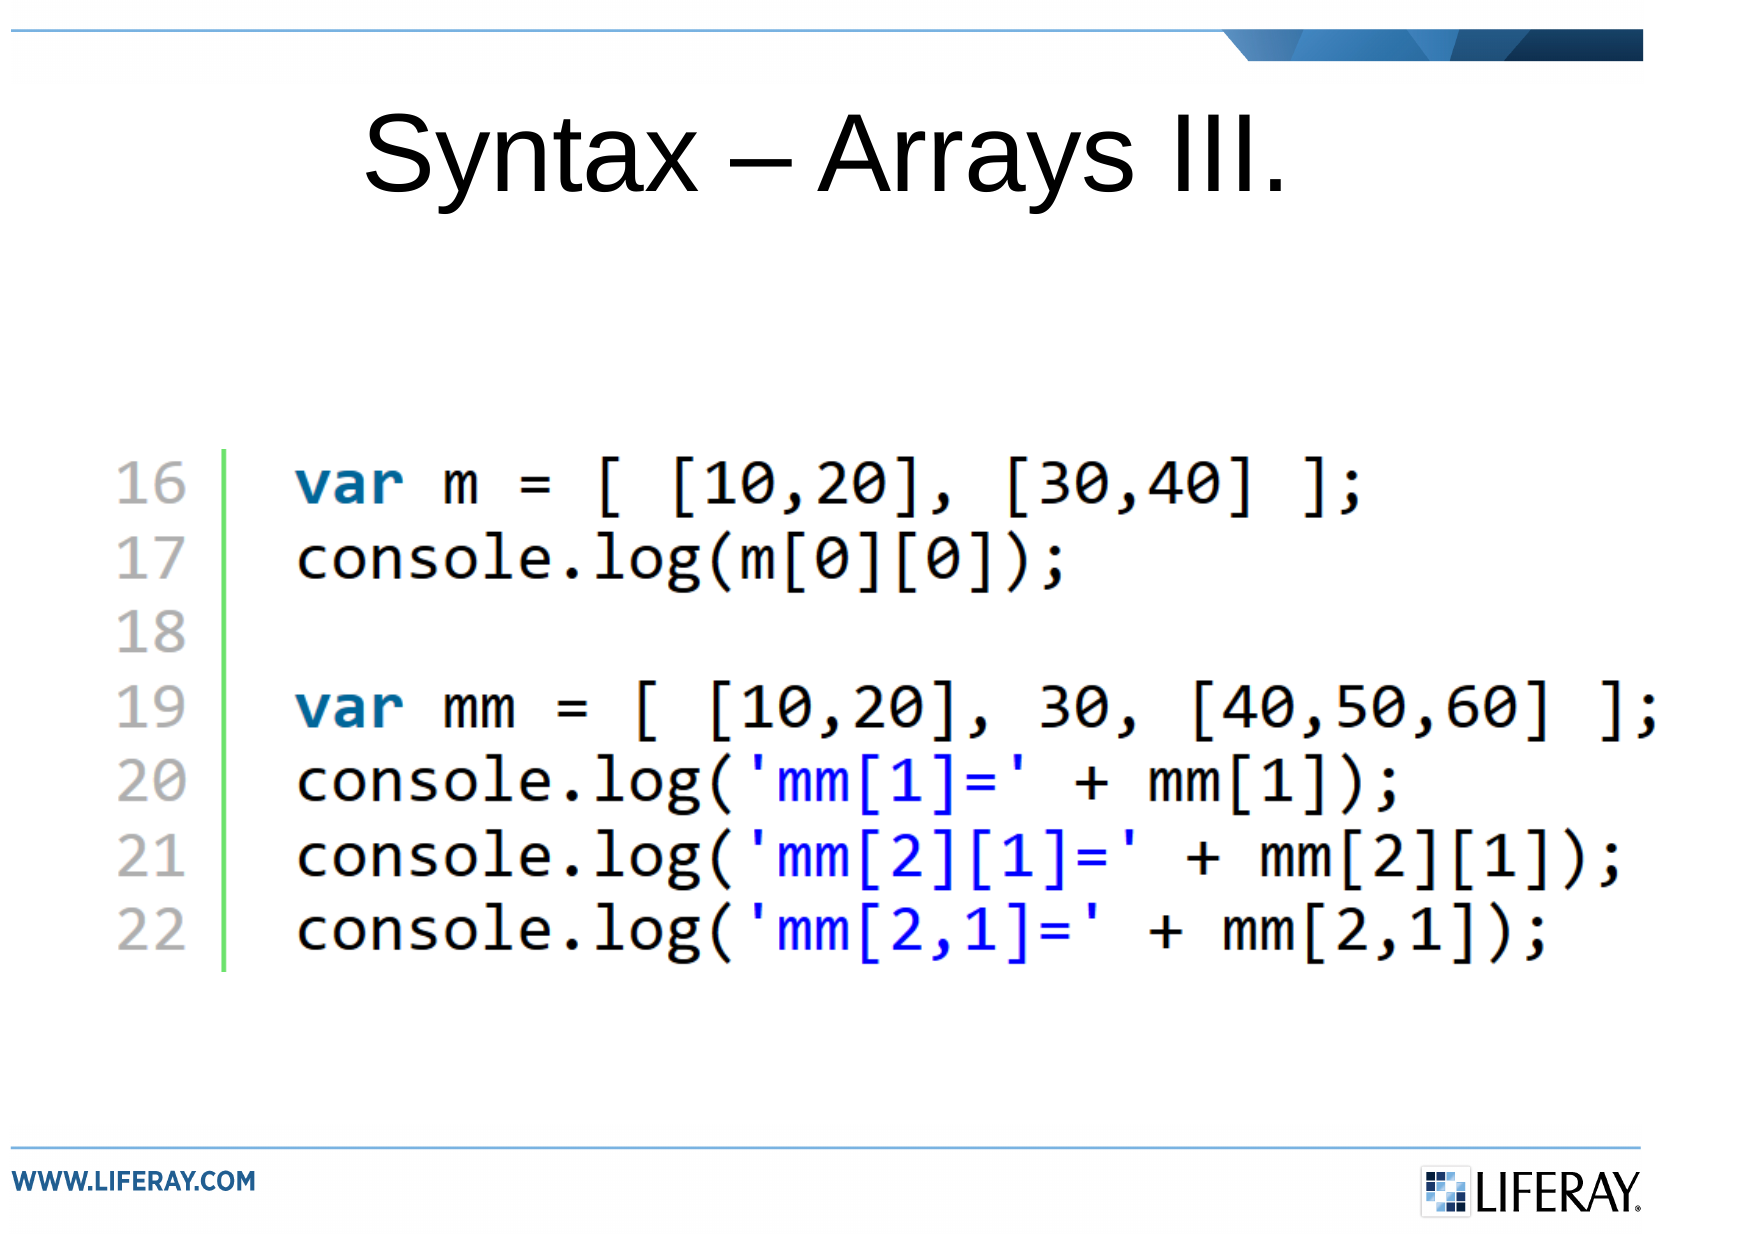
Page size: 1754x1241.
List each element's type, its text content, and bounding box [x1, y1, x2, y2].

picture [92, 449, 1675, 972]
picture [11, 0, 1644, 84]
picture [9, 1124, 1642, 1234]
title Syntax – Arrays III. [82, 49, 1571, 257]
